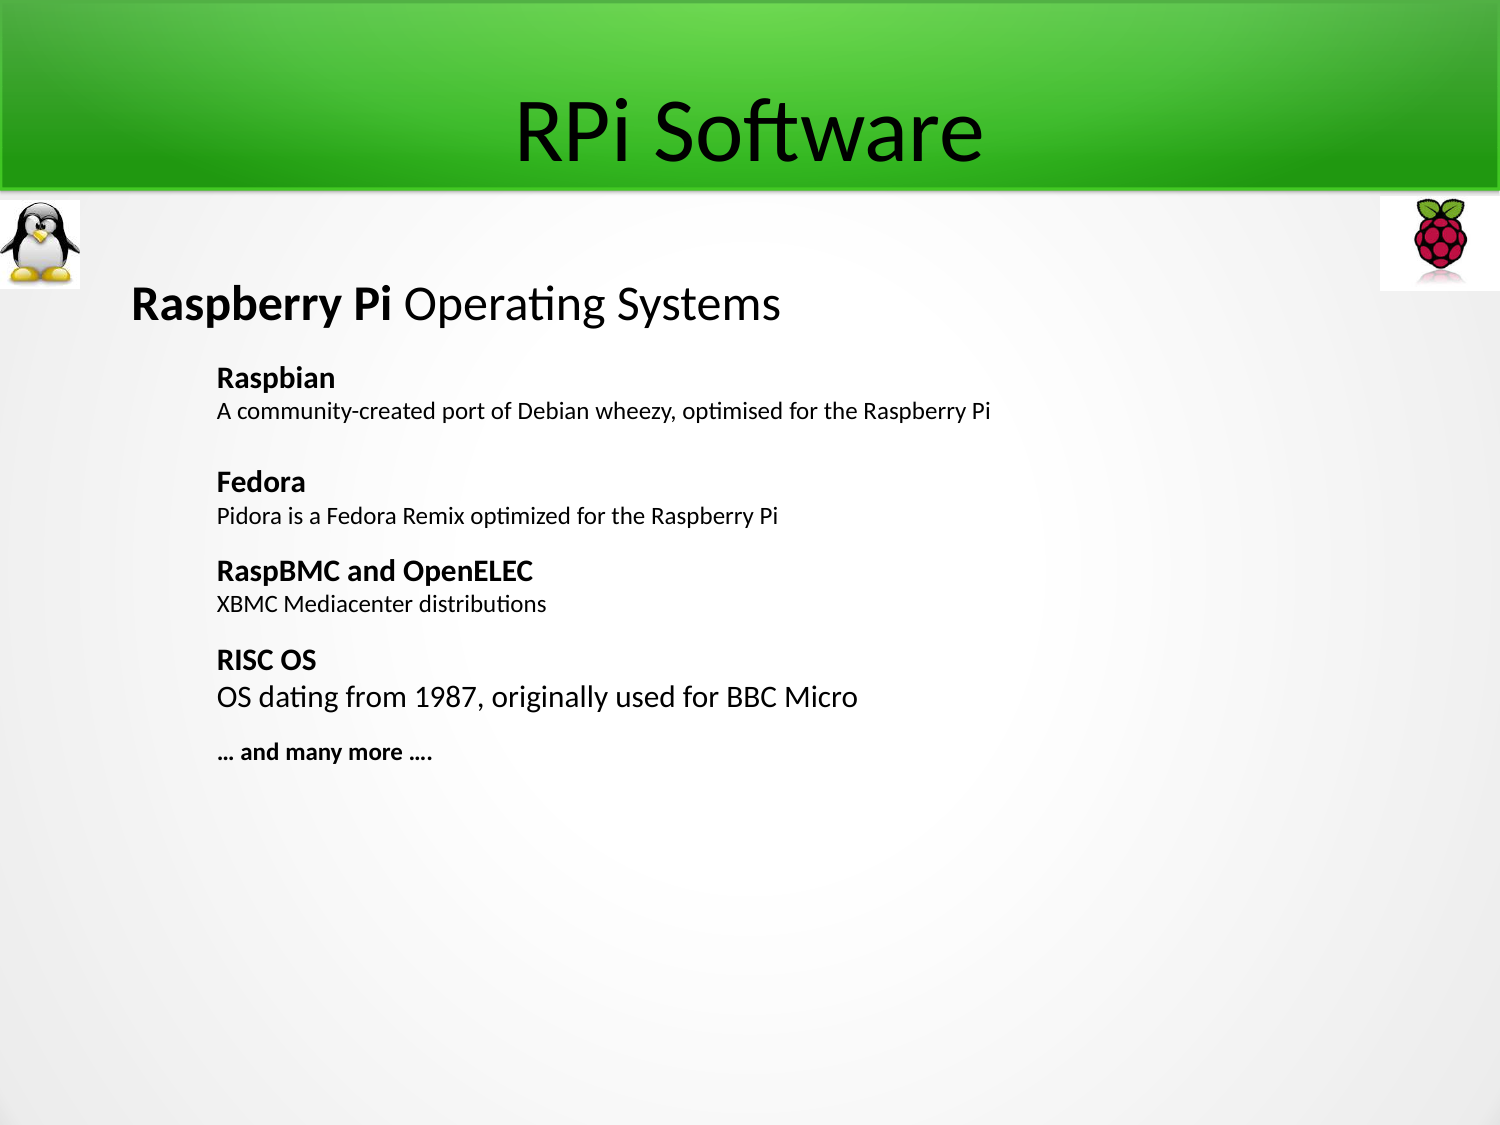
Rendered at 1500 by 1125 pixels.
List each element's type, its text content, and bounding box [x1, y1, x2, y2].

picture [1380, 196, 1500, 291]
picture [0, 200, 80, 289]
title RPi Software [75, 45, 1425, 233]
list Raspberry Pi Operating Systems Raspbian A community-created port of Debian wheezy, optimised for the Raspberry Pi Fedora Pidora is a Fedora Remix optimized for the Raspberry Pi RaspBMC and OpenELEC XBMC Mediacenter distributions RISC OS OS dating from 1987, originally used for BBC Micro … and many more …. [60, 262, 1411, 1006]
